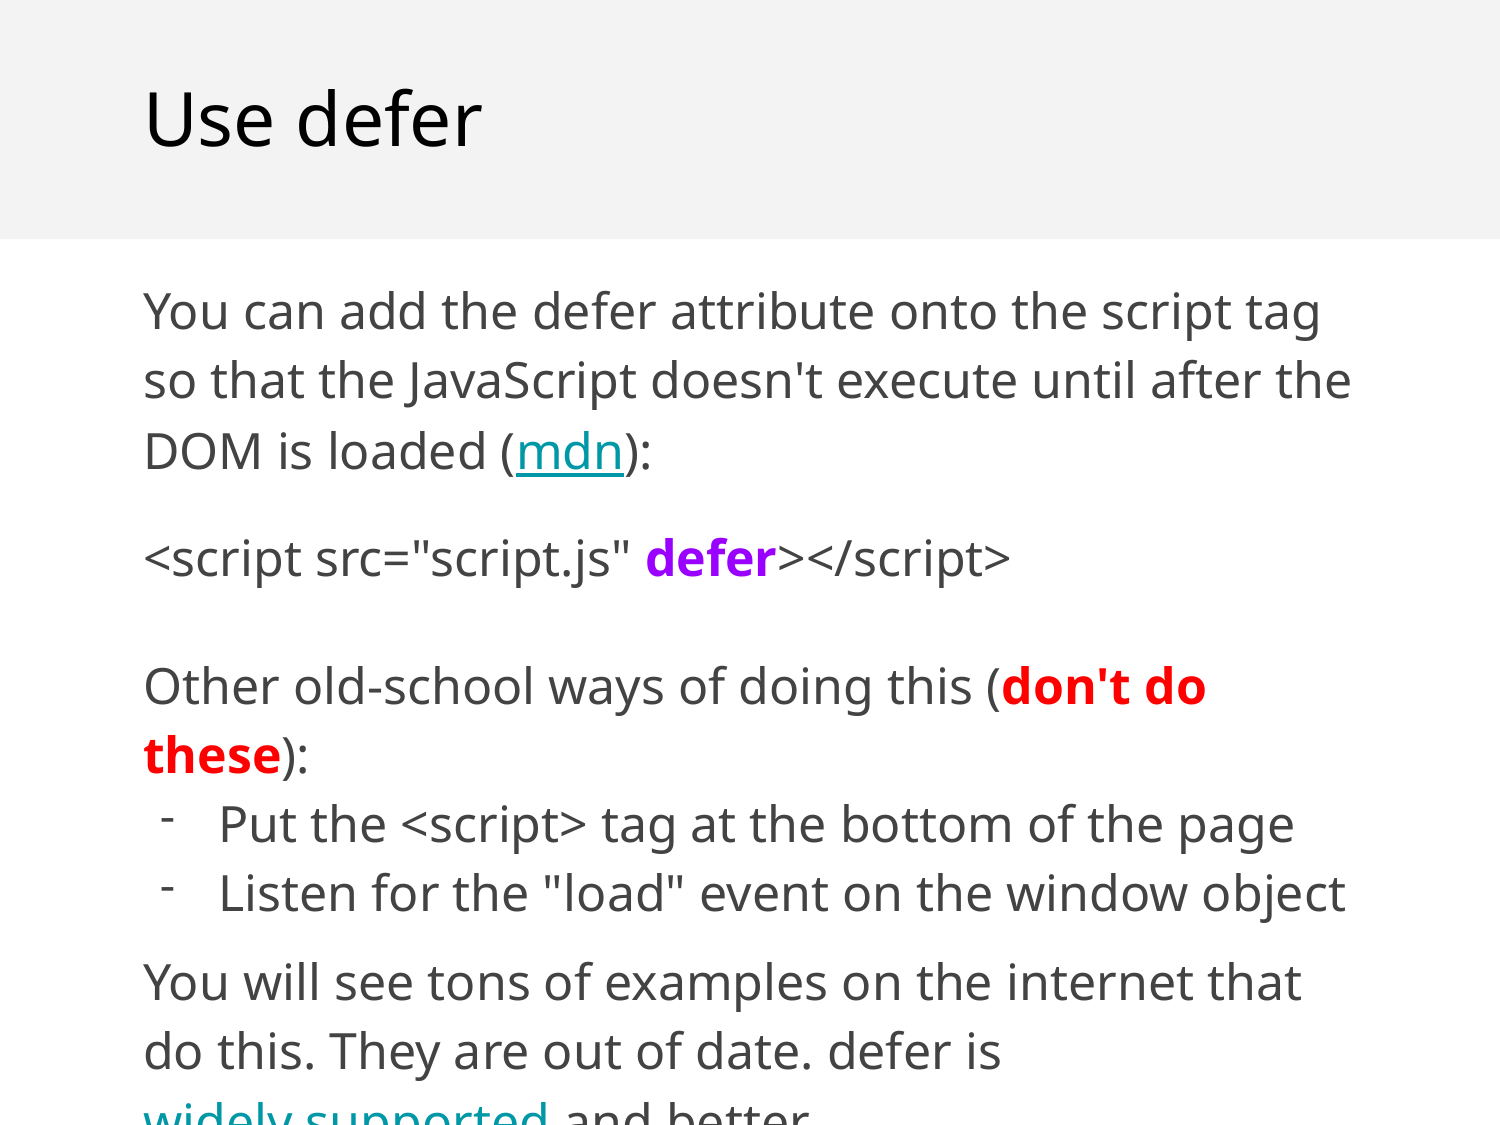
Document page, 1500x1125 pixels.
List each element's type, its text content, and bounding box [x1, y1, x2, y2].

title Use defer [128, 56, 1372, 183]
list Other old-school ways of doing this (don't do these): Put the <script> tag at the bottom of the page Listen for the "load" event on the window object You will see tons of examples on the internet that do this. They are out of date. defer is widely supported and better. [128, 630, 1372, 1087]
list You can add the defer attribute onto the script tag so that the JavaScript doesn't execute until after the DOM is loaded (mdn): [128, 255, 1372, 423]
text_box <script src="script.js" defer></script> [128, 501, 1372, 628]
